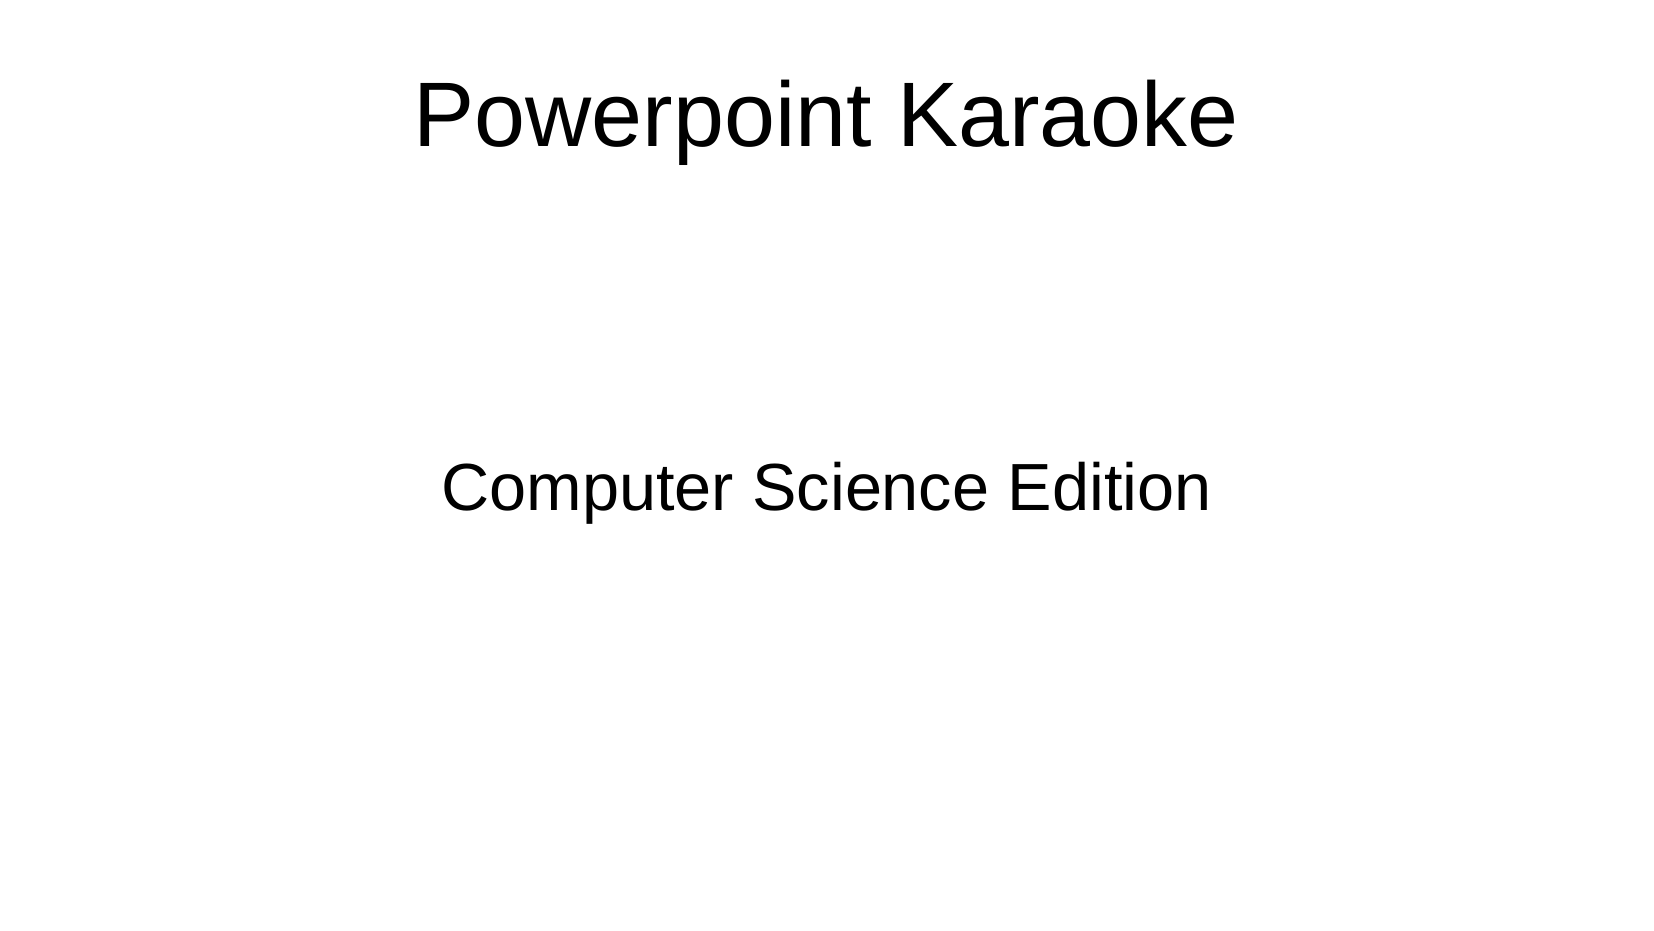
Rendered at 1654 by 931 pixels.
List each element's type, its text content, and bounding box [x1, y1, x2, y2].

title Powerpoint Karaoke [82, 37, 1571, 193]
subtitle Computer Science Edition [82, 217, 1571, 758]
